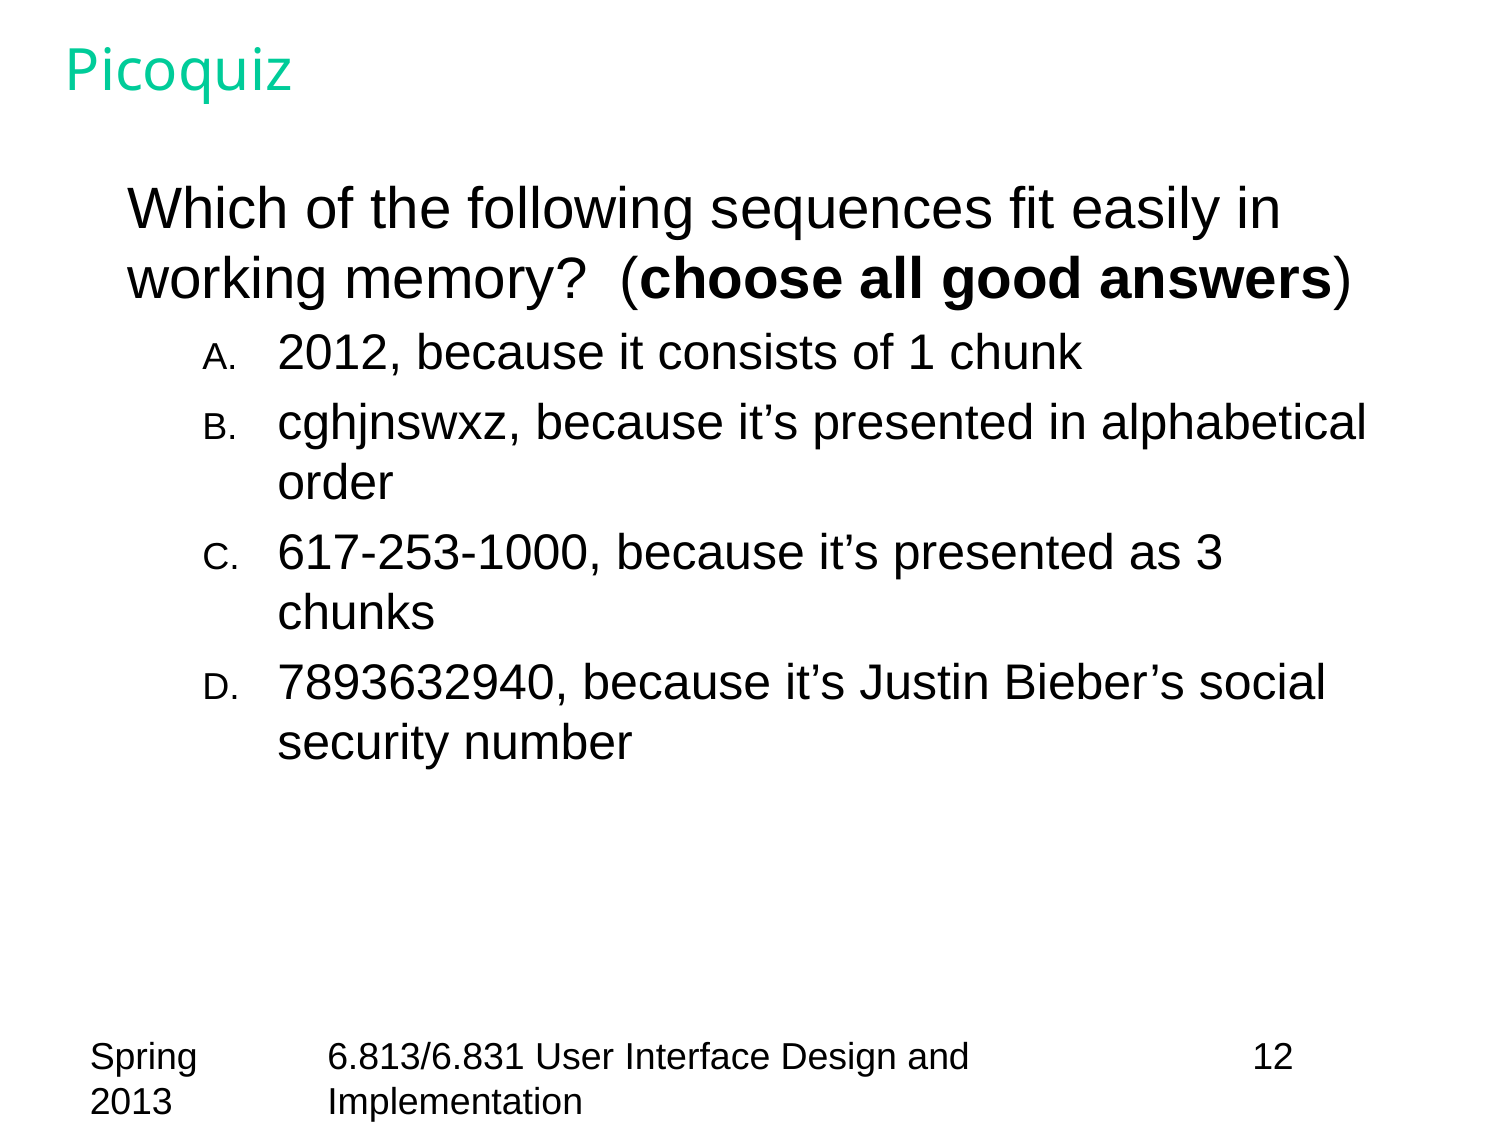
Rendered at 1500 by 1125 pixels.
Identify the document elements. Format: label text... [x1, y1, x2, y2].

footer 6.813/6.831 User Interface Design and Implementation [312, 1024, 1225, 1103]
slide_number <number> [1237, 1024, 1425, 1103]
title Picoquiz [50, 24, 1438, 150]
list Which of the following sequences fit easily in working memory? (choose all good answers) 2012, because it consists of 1 chunk cghjnswxz, because it’s presented in alphabetical order 617-253-1000, because it’s presented as 3 chunks 7893632940, because it’s Justin Bieber’s social security number [112, 162, 1388, 1000]
slide_number Spring 2013 [75, 1024, 300, 1103]
